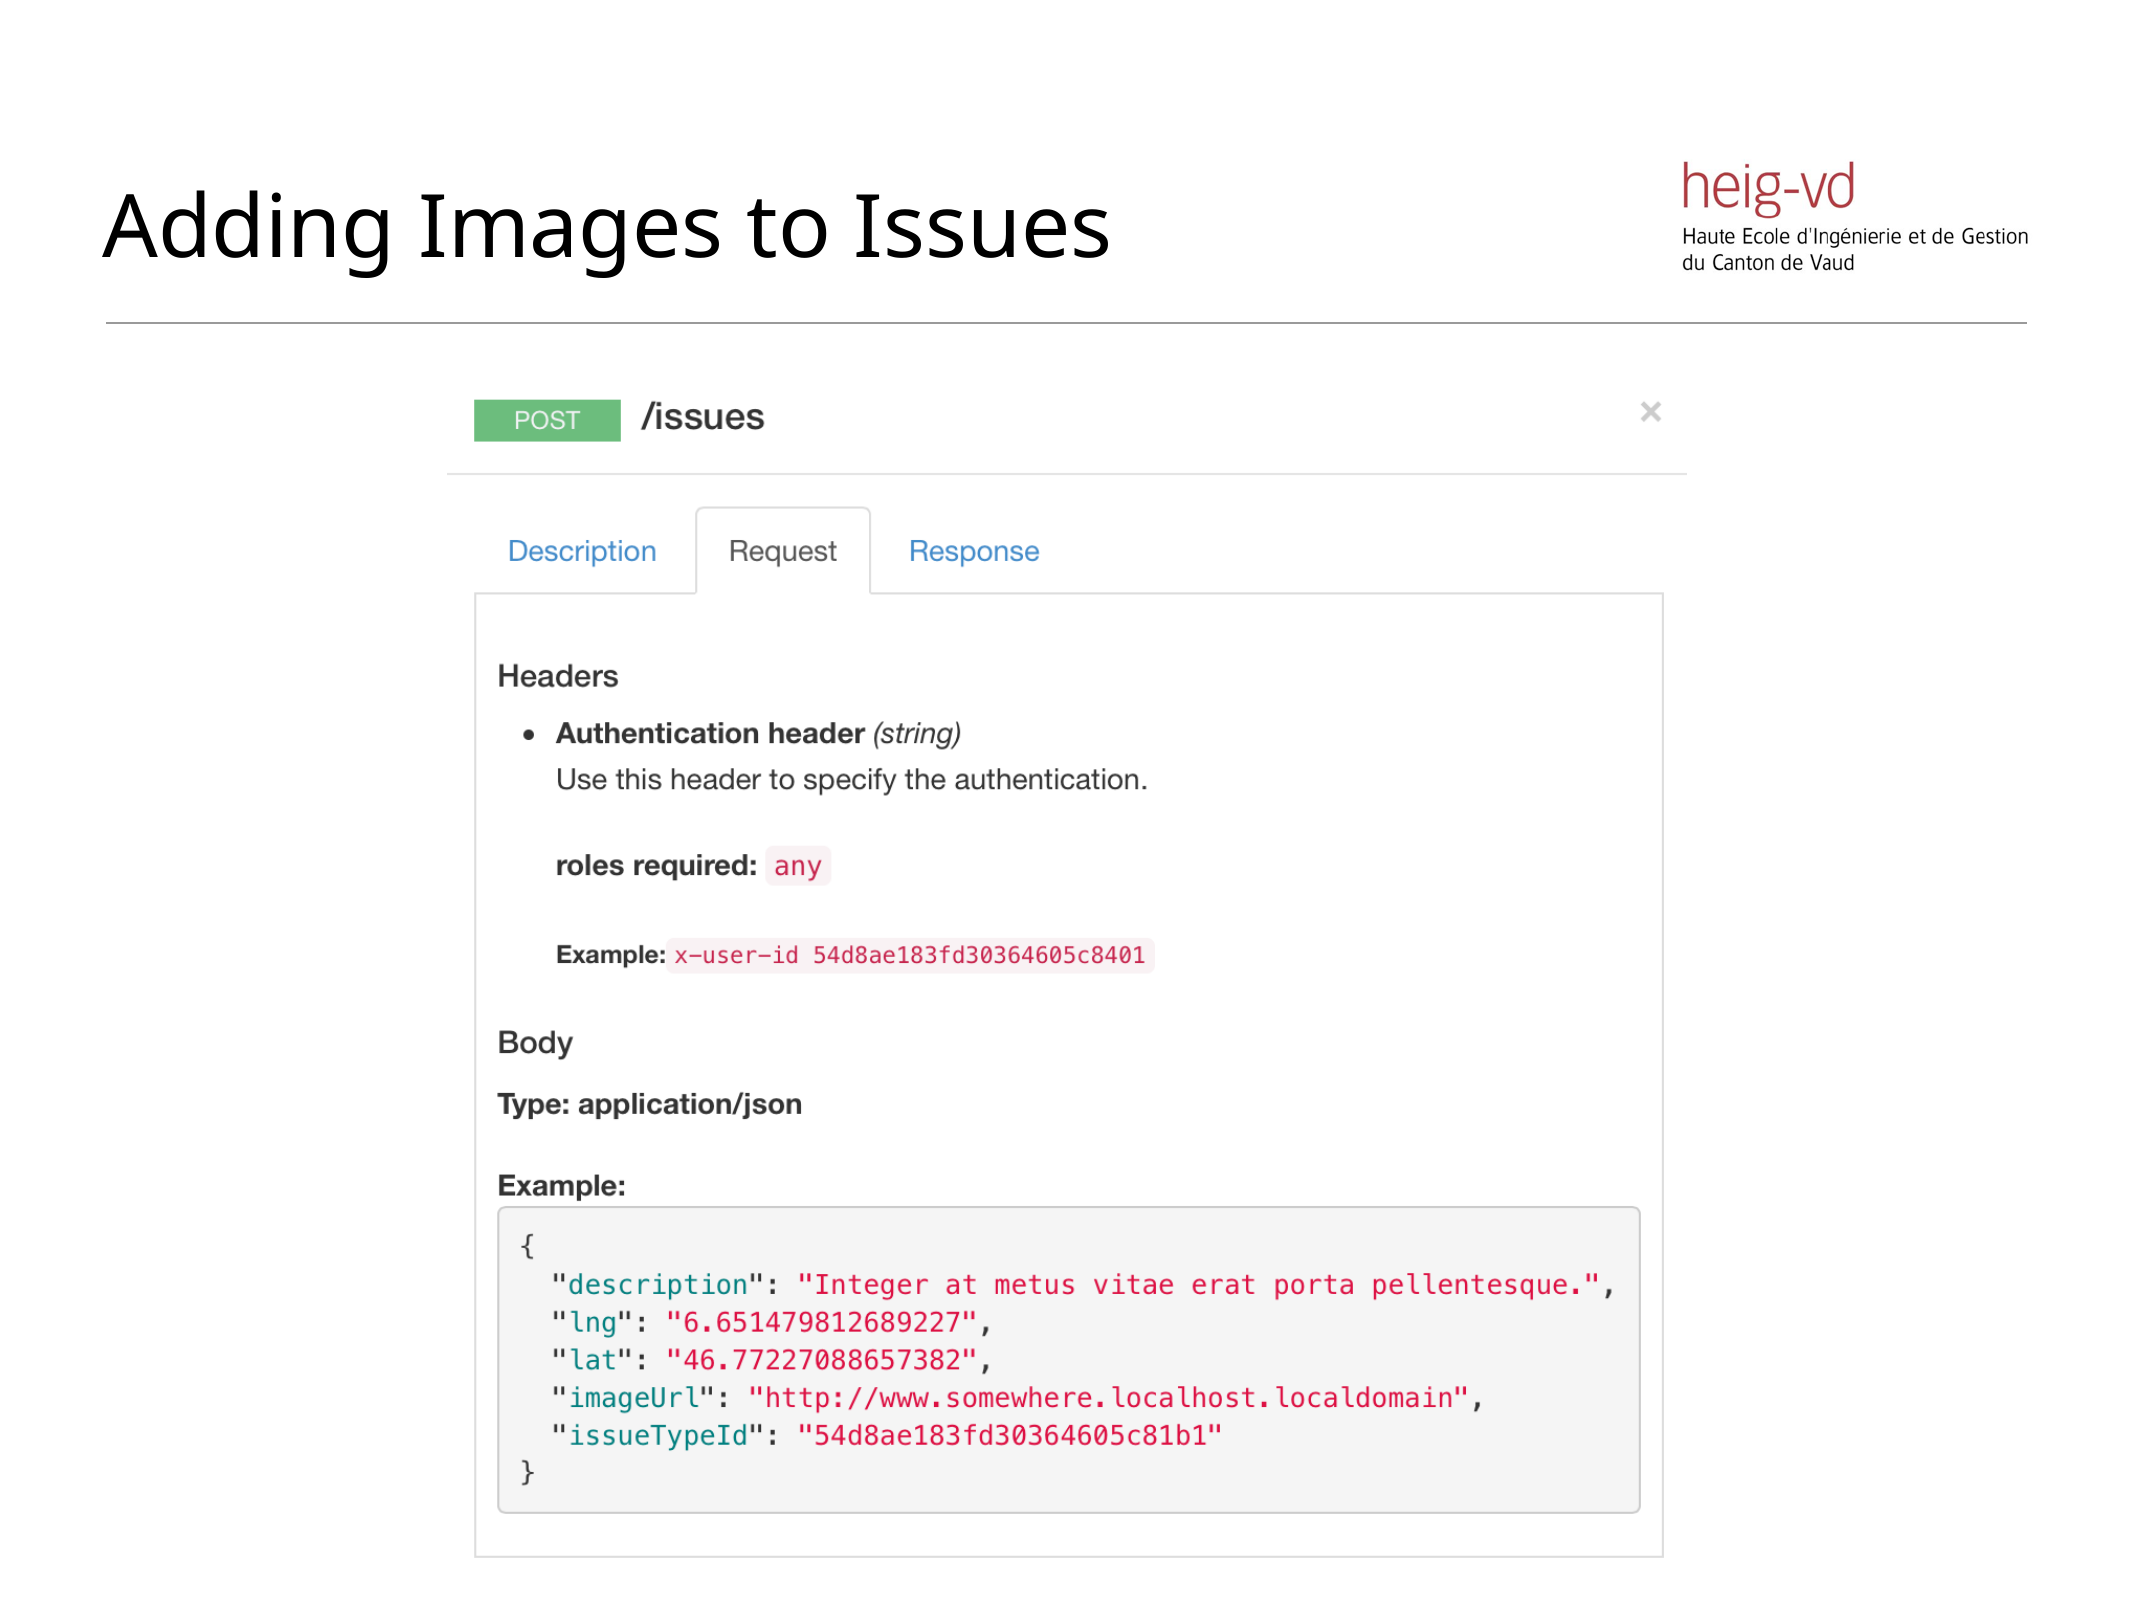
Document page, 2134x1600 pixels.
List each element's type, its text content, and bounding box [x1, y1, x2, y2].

picture [447, 362, 1687, 1583]
title Adding Images to Issues [93, 54, 2040, 284]
